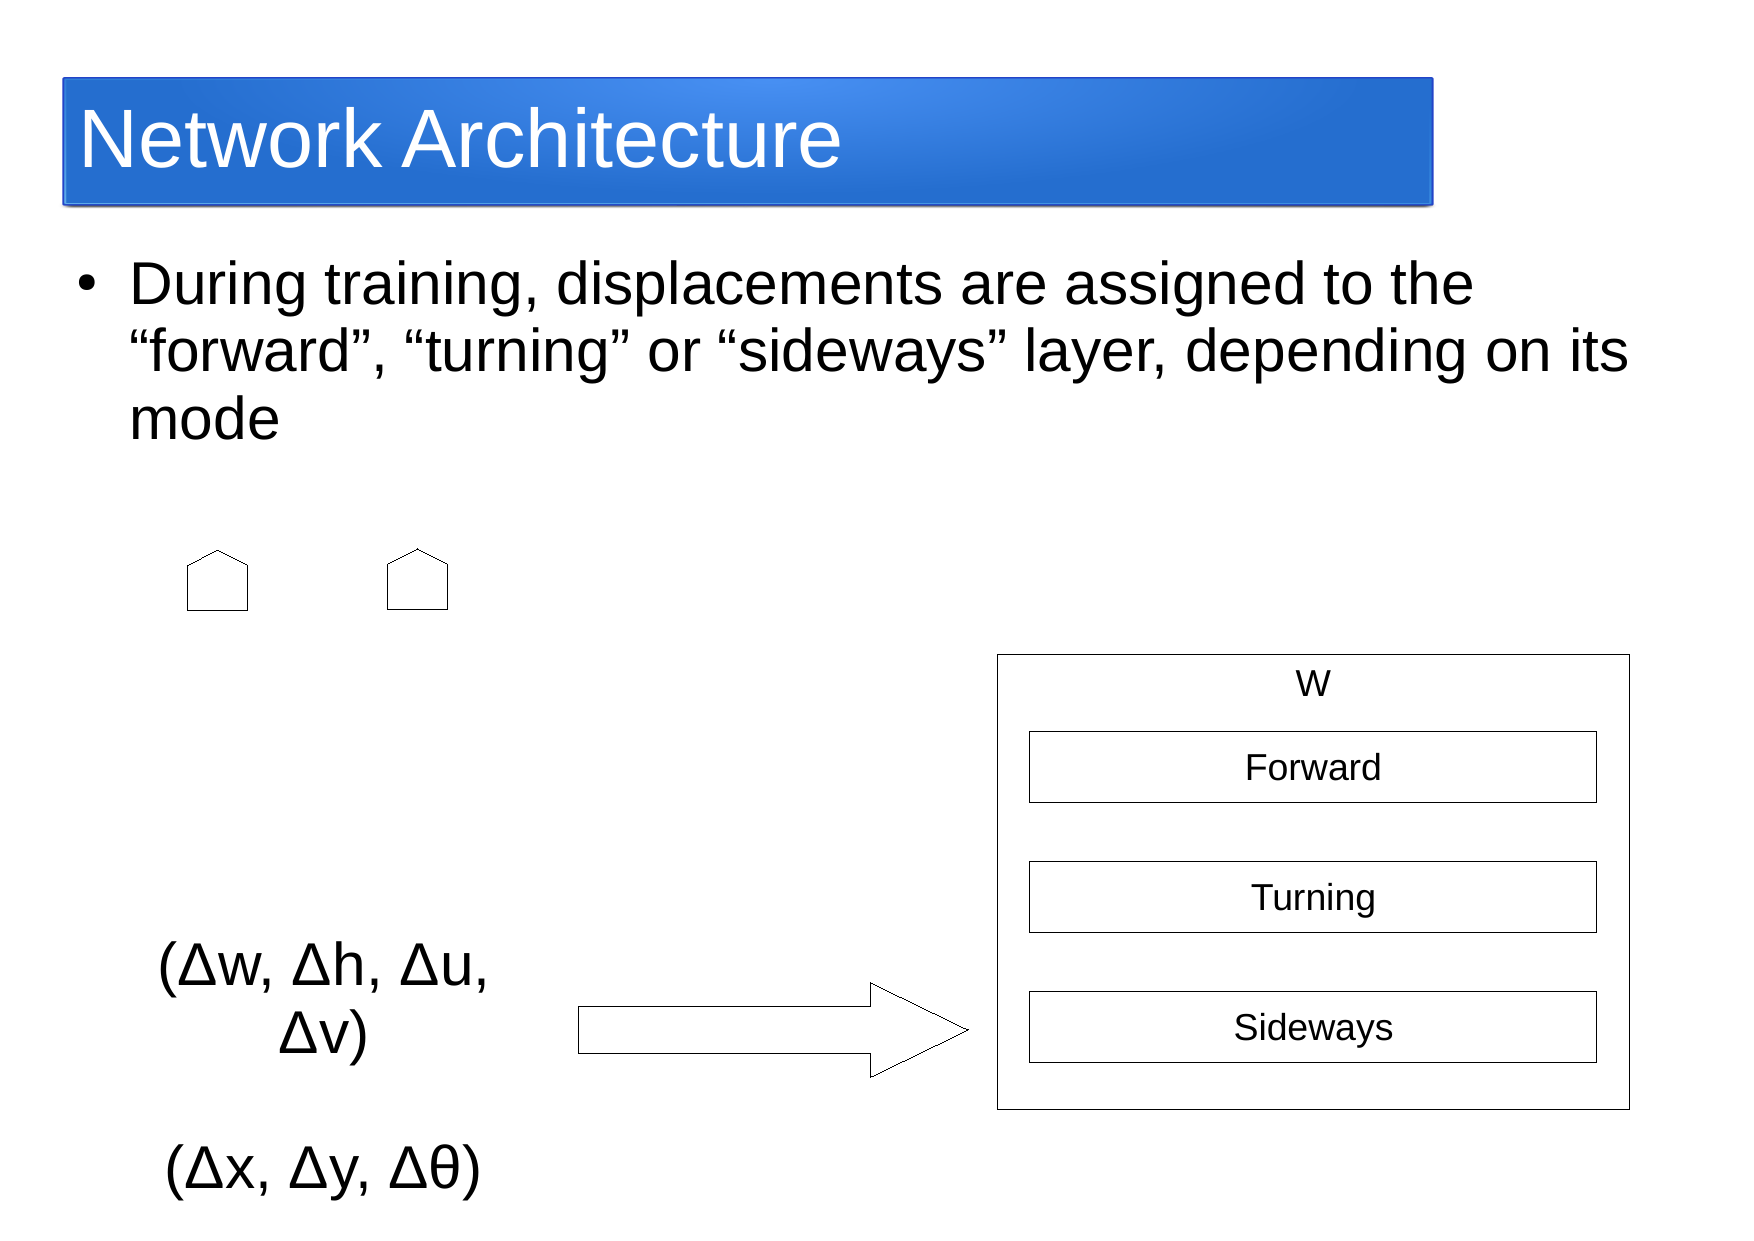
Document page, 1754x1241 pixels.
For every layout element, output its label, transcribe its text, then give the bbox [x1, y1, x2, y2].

text_box W [997, 654, 1630, 1110]
text_box Sideways [1029, 991, 1597, 1063]
text_box Forward [1029, 731, 1597, 803]
list During training, displacements are assigned to the “forward”, “turning” or “sideways” layer, depending on its mode [58, 249, 1696, 484]
text_box (Δw, Δh, Δu, Δv) (Δx, Δy, Δθ) [93, 923, 555, 1141]
title Network Architecture [78, 80, 1429, 198]
picture [58, 77, 1439, 209]
text_box Turning [1029, 861, 1597, 933]
